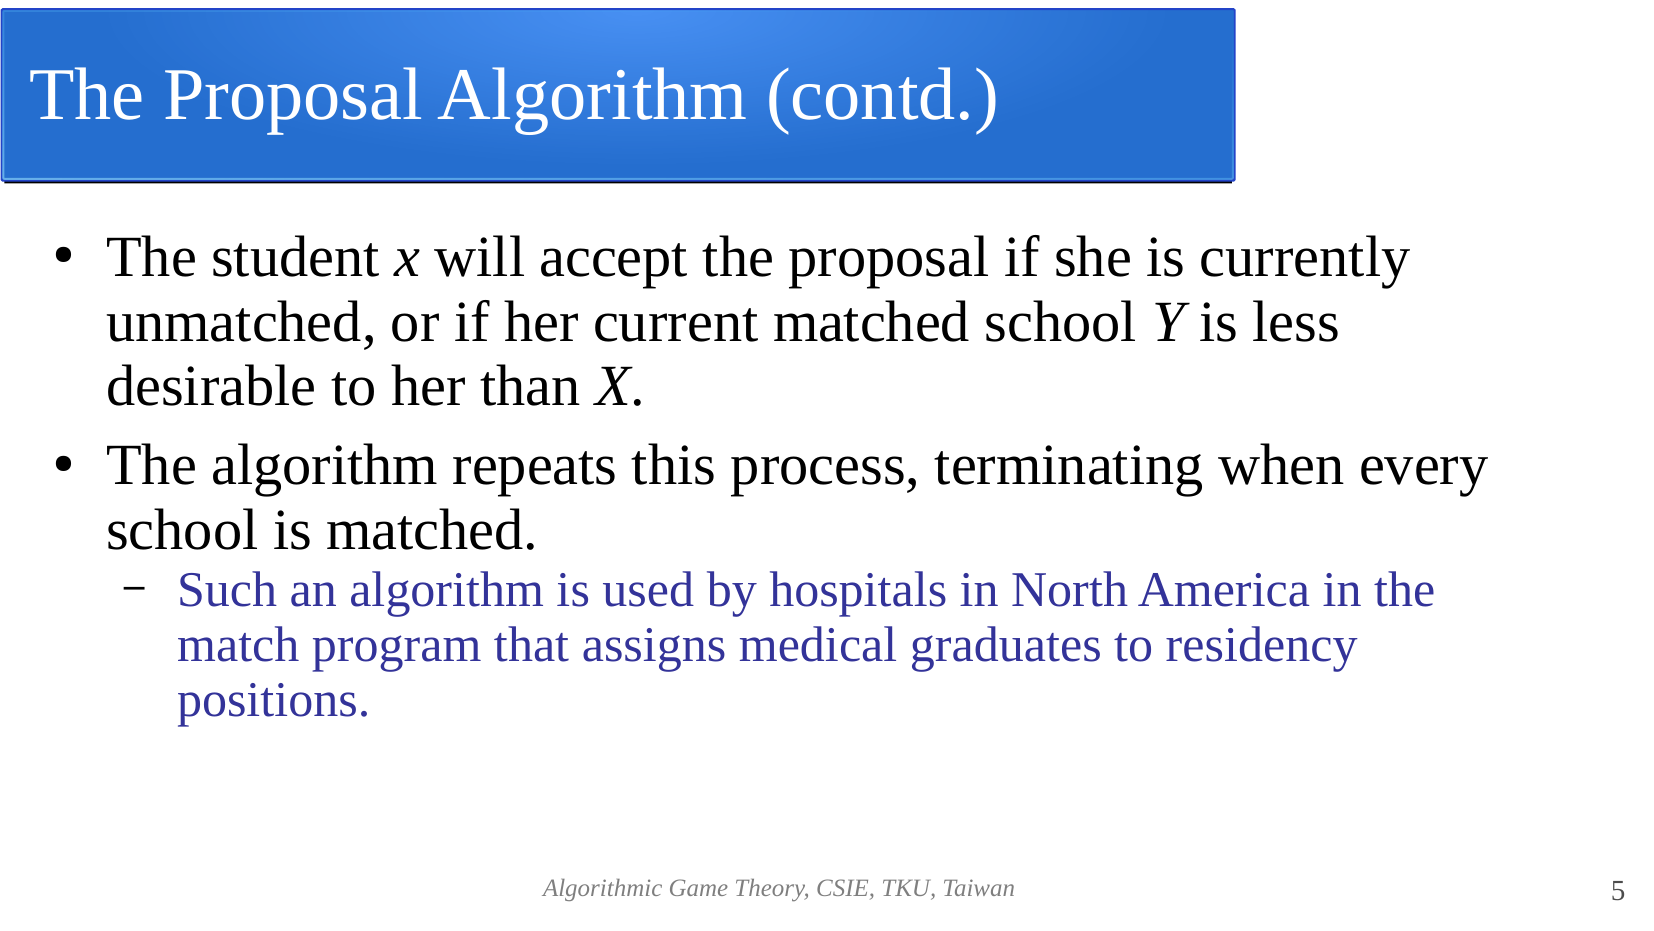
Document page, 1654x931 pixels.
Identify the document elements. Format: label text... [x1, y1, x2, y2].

list The student x will accept the proposal if she is currently unmatched, or if her current matched school Y is less desirable to her than X. The algorithm repeats this process, terminating when every school is matched. Such an algorithm is used by hospitals in North America in the match program that assigns medical graduates to residency positions. [35, 224, 1524, 764]
title The Proposal Algorithm (contd.) [29, 17, 1138, 172]
